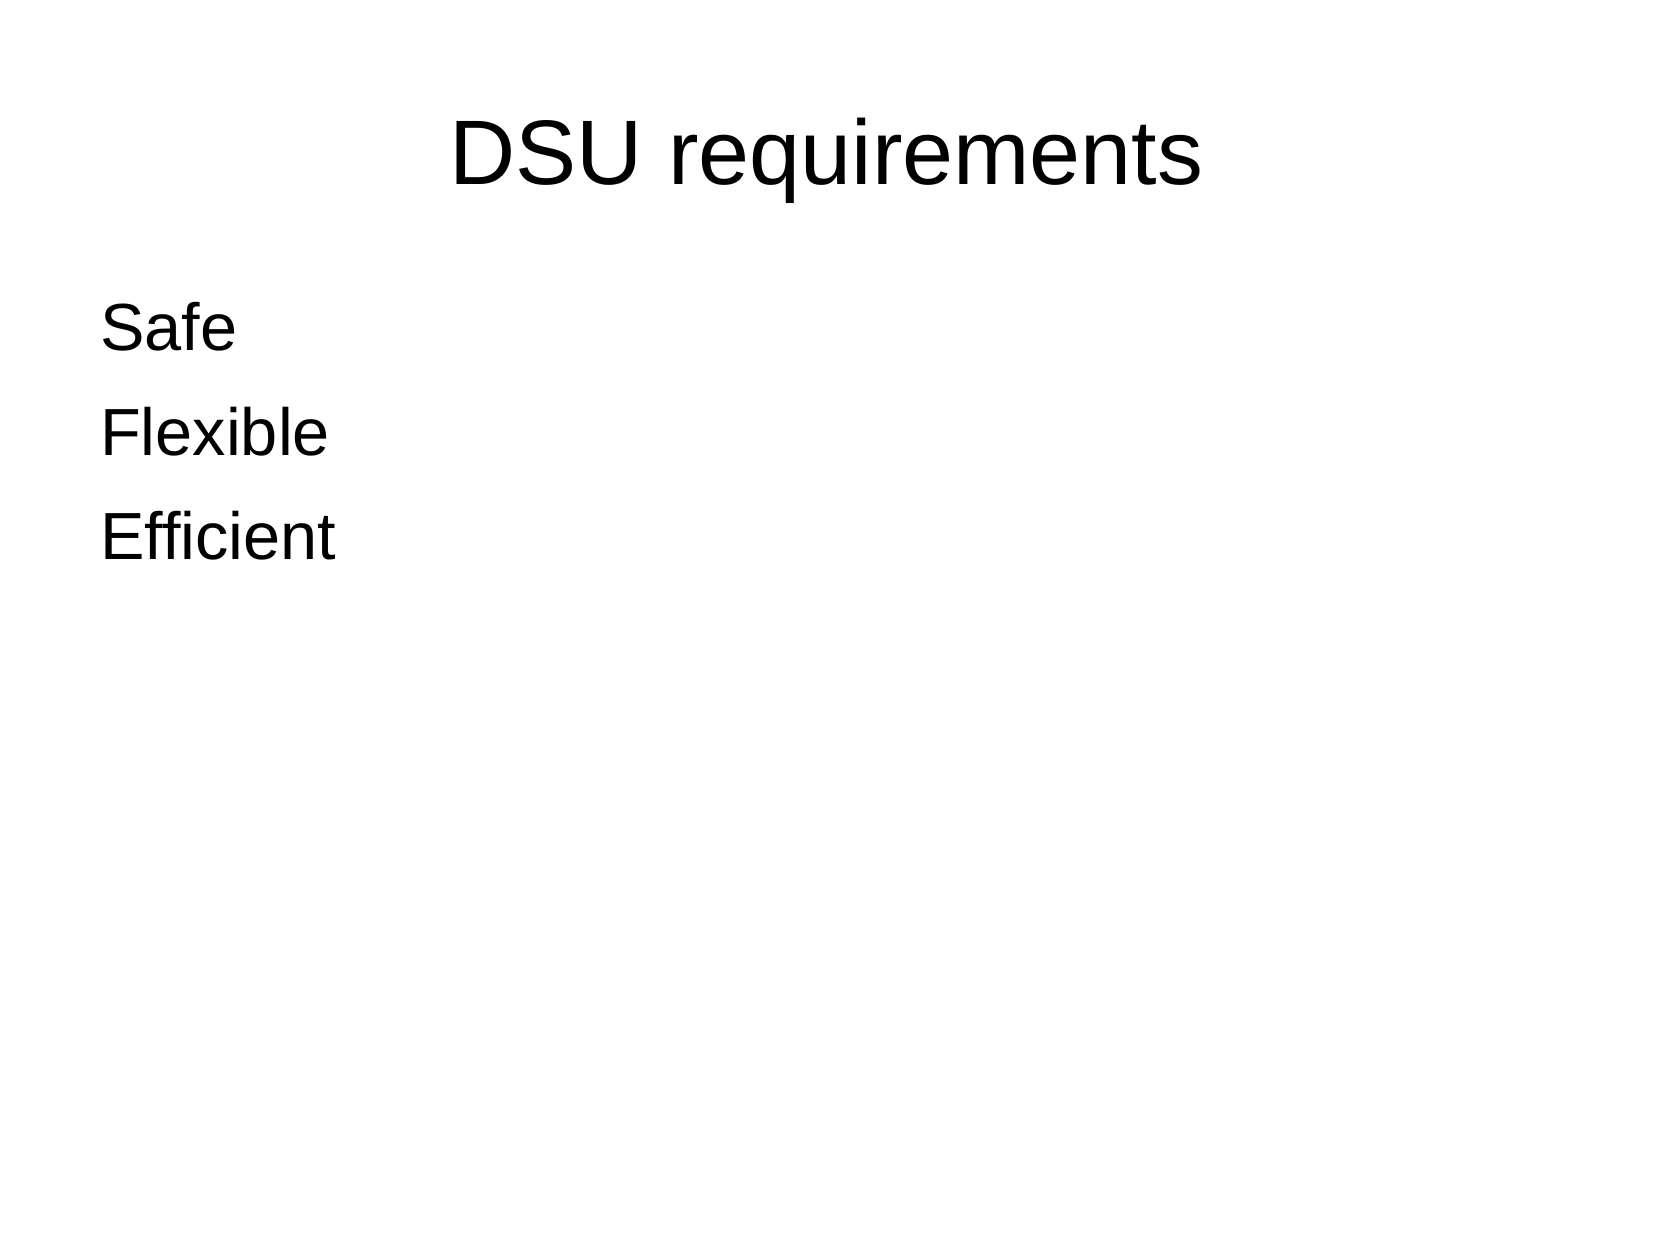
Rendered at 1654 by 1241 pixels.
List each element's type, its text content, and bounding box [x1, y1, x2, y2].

title DSU requirements [82, 49, 1571, 257]
list Safe Flexible Efficient [82, 290, 1571, 949]
